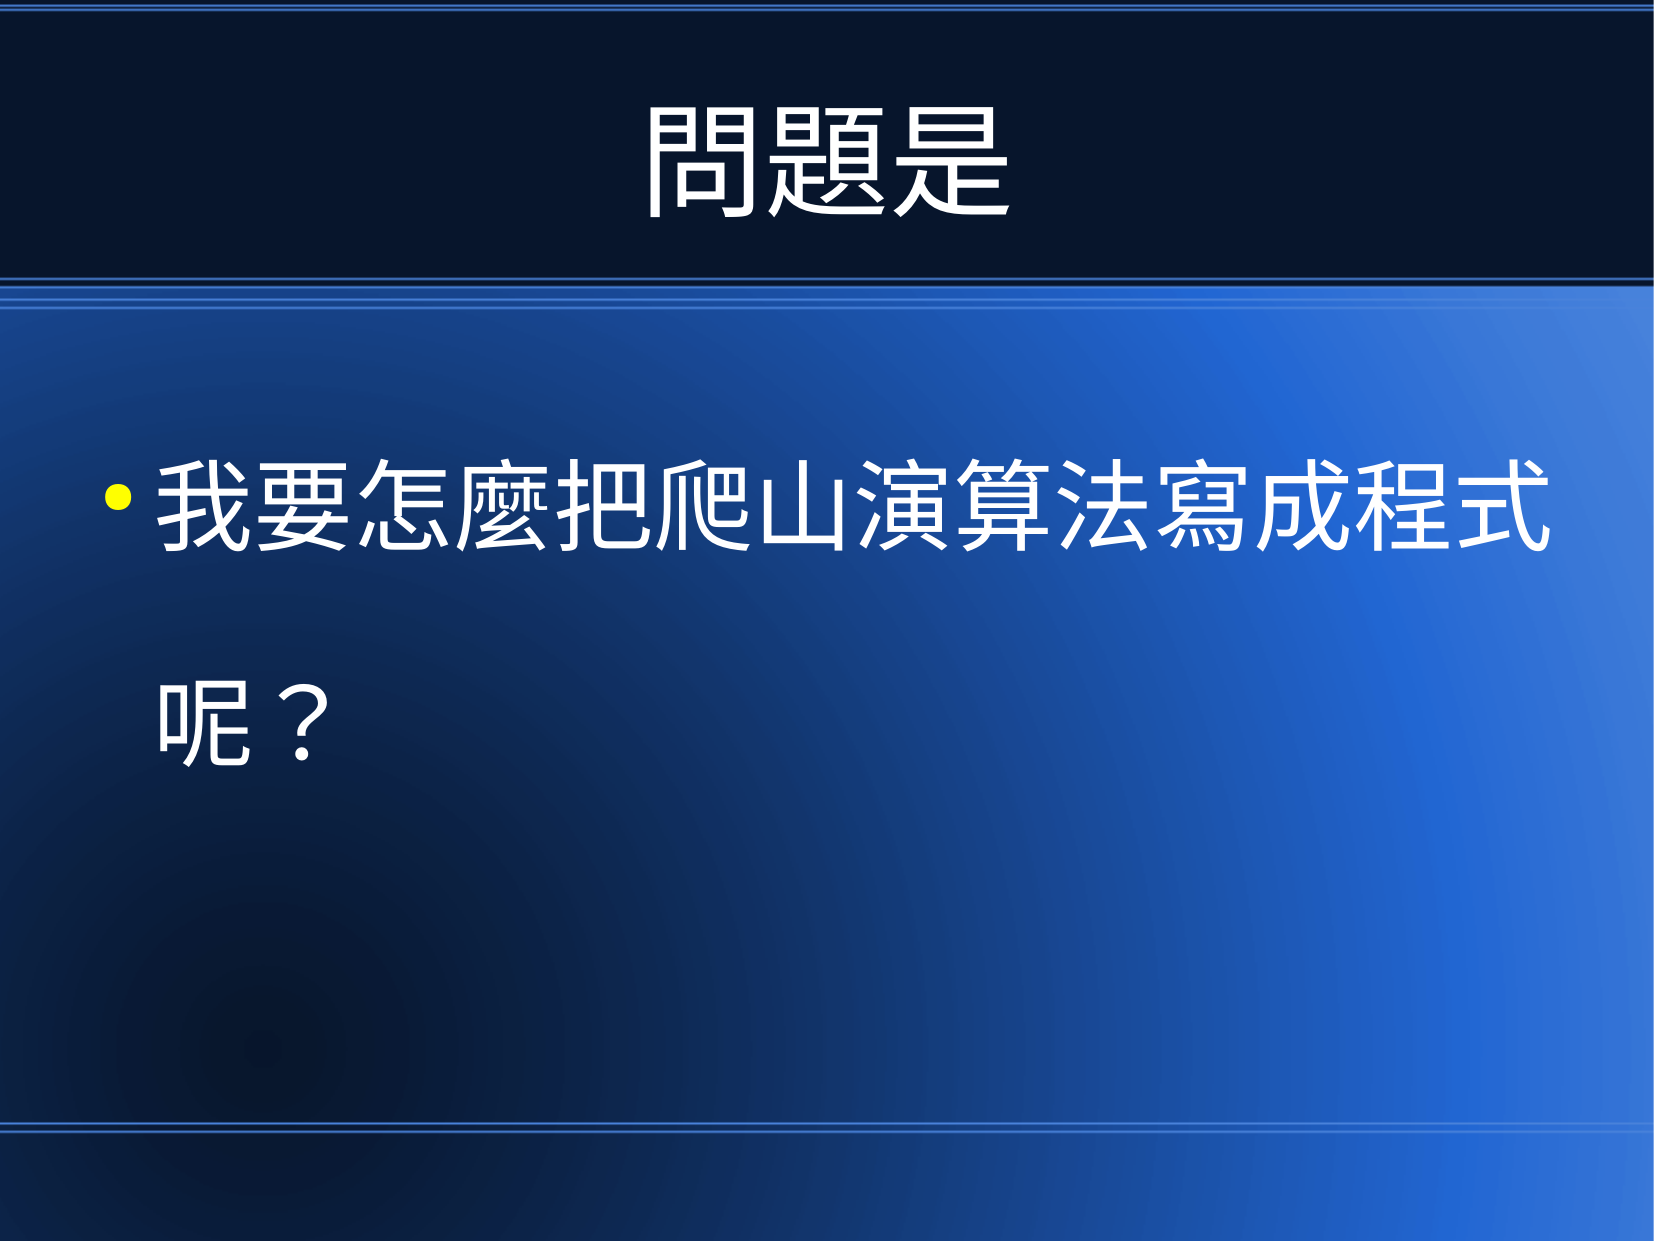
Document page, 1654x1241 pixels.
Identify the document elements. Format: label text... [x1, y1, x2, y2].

list 我要怎麼把爬山演算法寫成程式呢？ [82, 355, 1571, 1241]
picture [0, 0, 1654, 1241]
title 問題是 [82, 49, 1571, 257]
